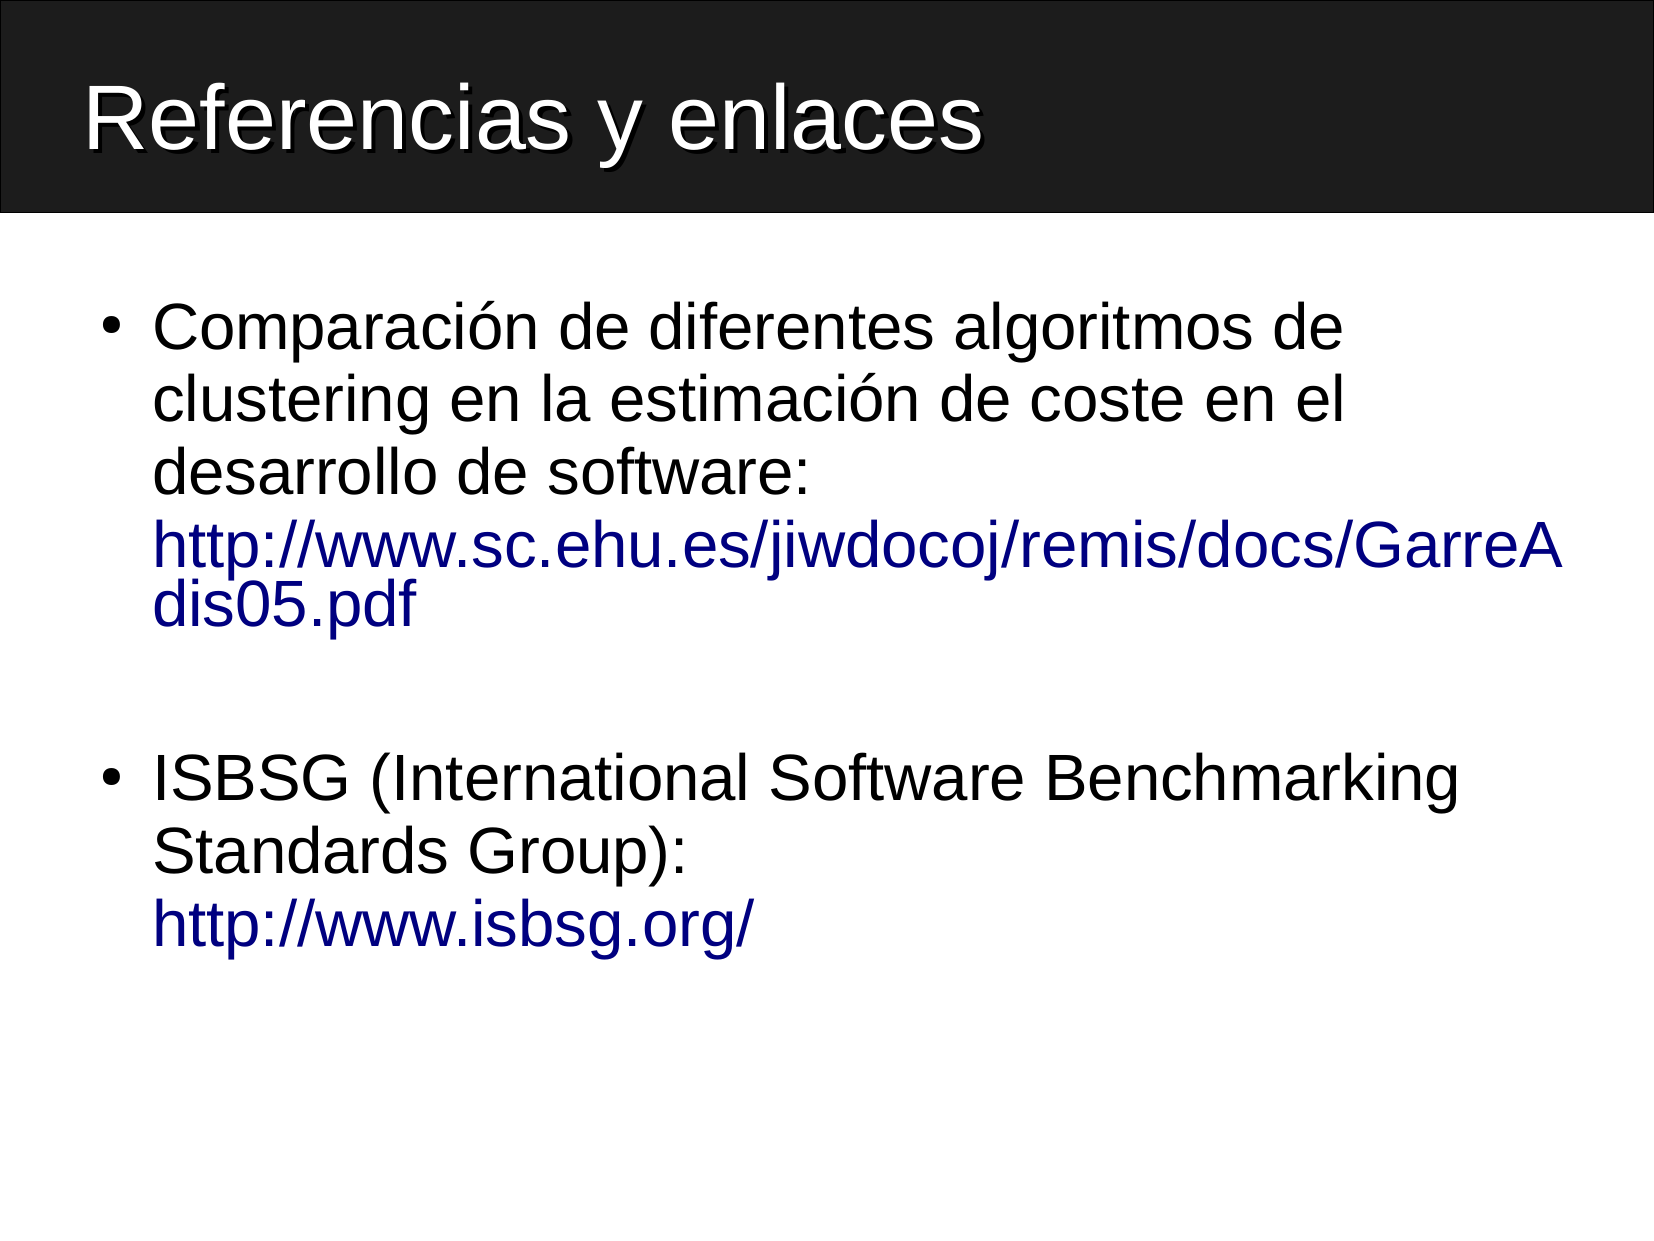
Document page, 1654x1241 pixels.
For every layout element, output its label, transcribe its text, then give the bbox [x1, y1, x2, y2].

list Comparación de diferentes algoritmos de clustering en la estimación de coste en el desarrollo de software:http://www.sc.ehu.es/jiwdocoj/remis/docs/GarreAdis05.pdf ISBSG (International Software Benchmarking Standards Group): http://www.isbsg.org/ [82, 290, 1571, 1010]
text_box [0, 0, 1654, 213]
title Referencias y enlaces [82, 15, 1607, 221]
